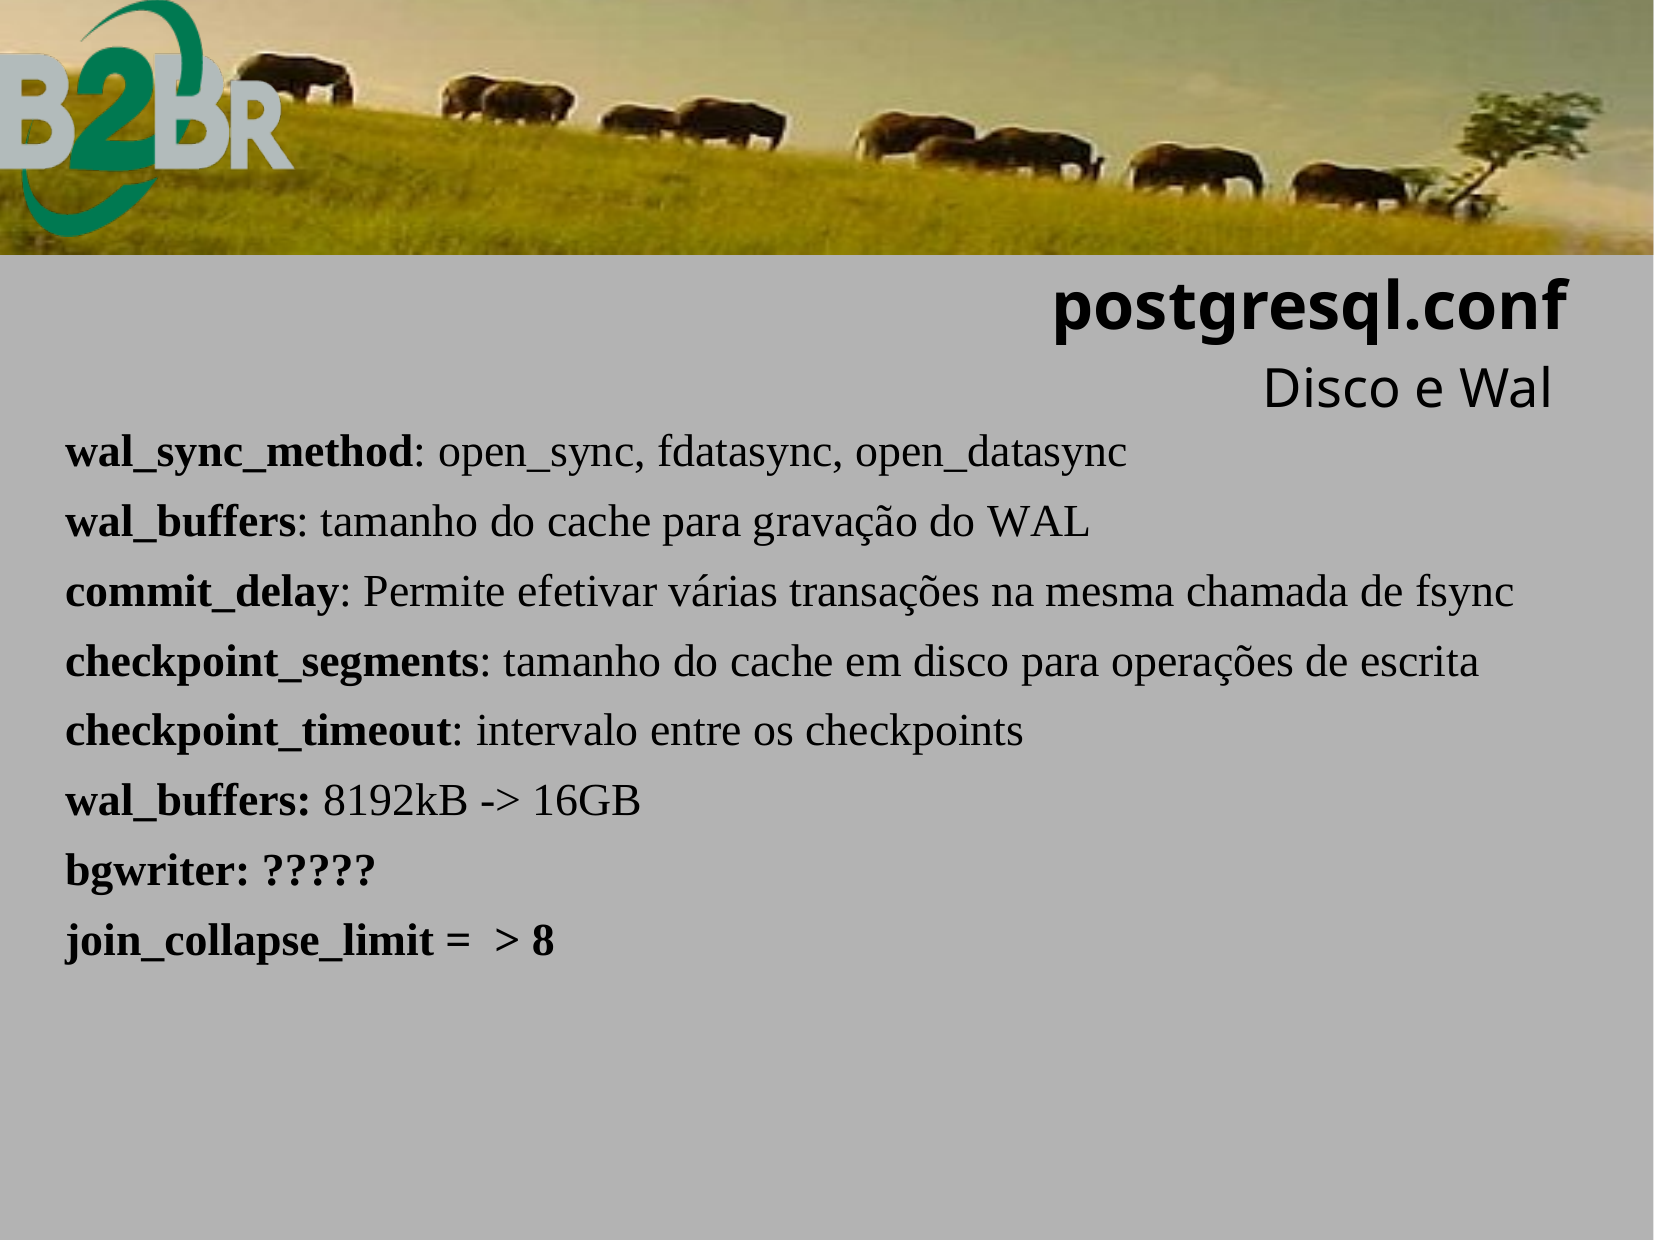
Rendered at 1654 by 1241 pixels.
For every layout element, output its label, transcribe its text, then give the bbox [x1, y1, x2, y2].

text_box postgresql.conf Disco e Wal [521, 255, 1583, 429]
list wal_sync_method: open_sync, fdatasync, open_datasync wal_buffers: tamanho do cache para gravação do WAL commit_delay: Permite efetivar várias transações na mesma chamada de fsync checkpoint_segments: tamanho do cache em disco para operações de escrita checkpoint_timeout: intervalo entre os checkpoints wal_buffers: 8192kB -> 16GB bgwriter: ????? join_collapse_limit = > 8 [65, 423, 1595, 1172]
picture [0, 0, 1654, 255]
